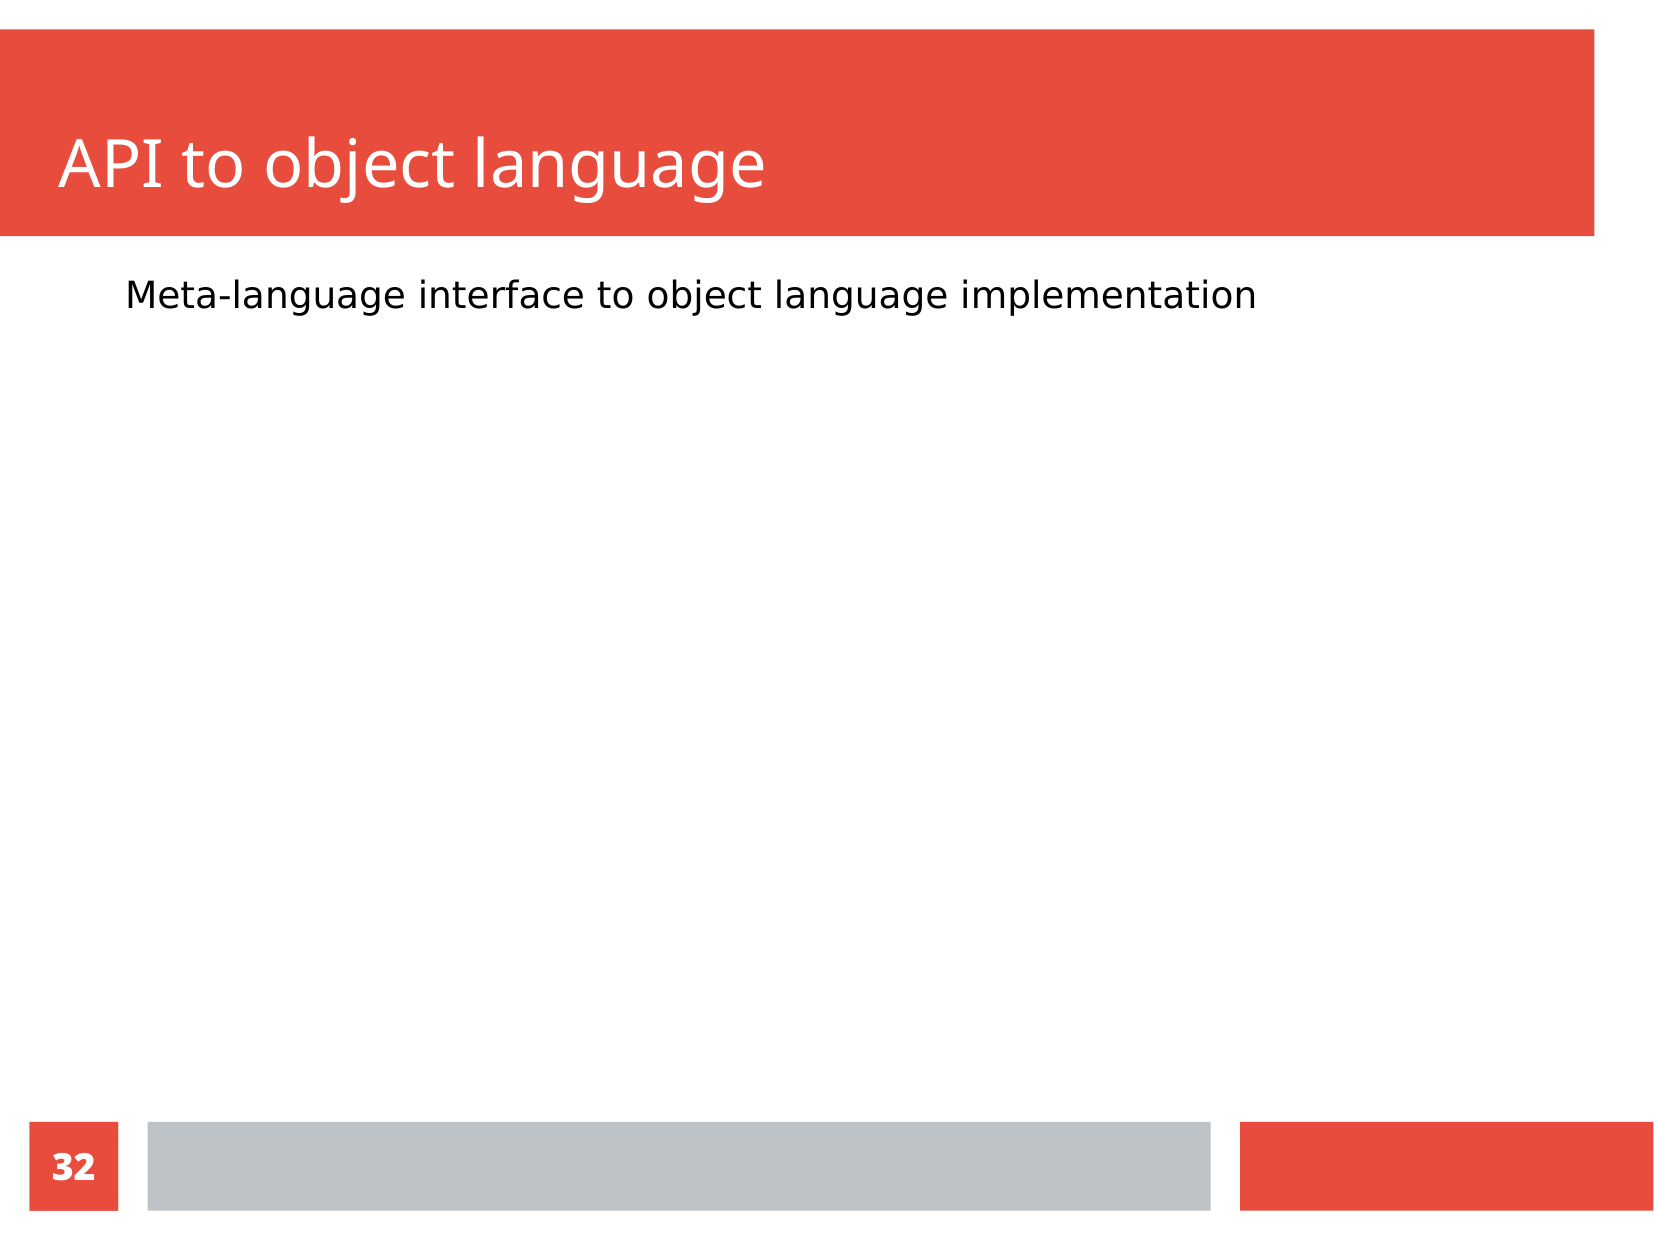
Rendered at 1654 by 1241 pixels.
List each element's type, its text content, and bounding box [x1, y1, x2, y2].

text_box Meta-language interface to object language implementation [75, 266, 1274, 325]
title API to object language [59, 59, 1595, 207]
